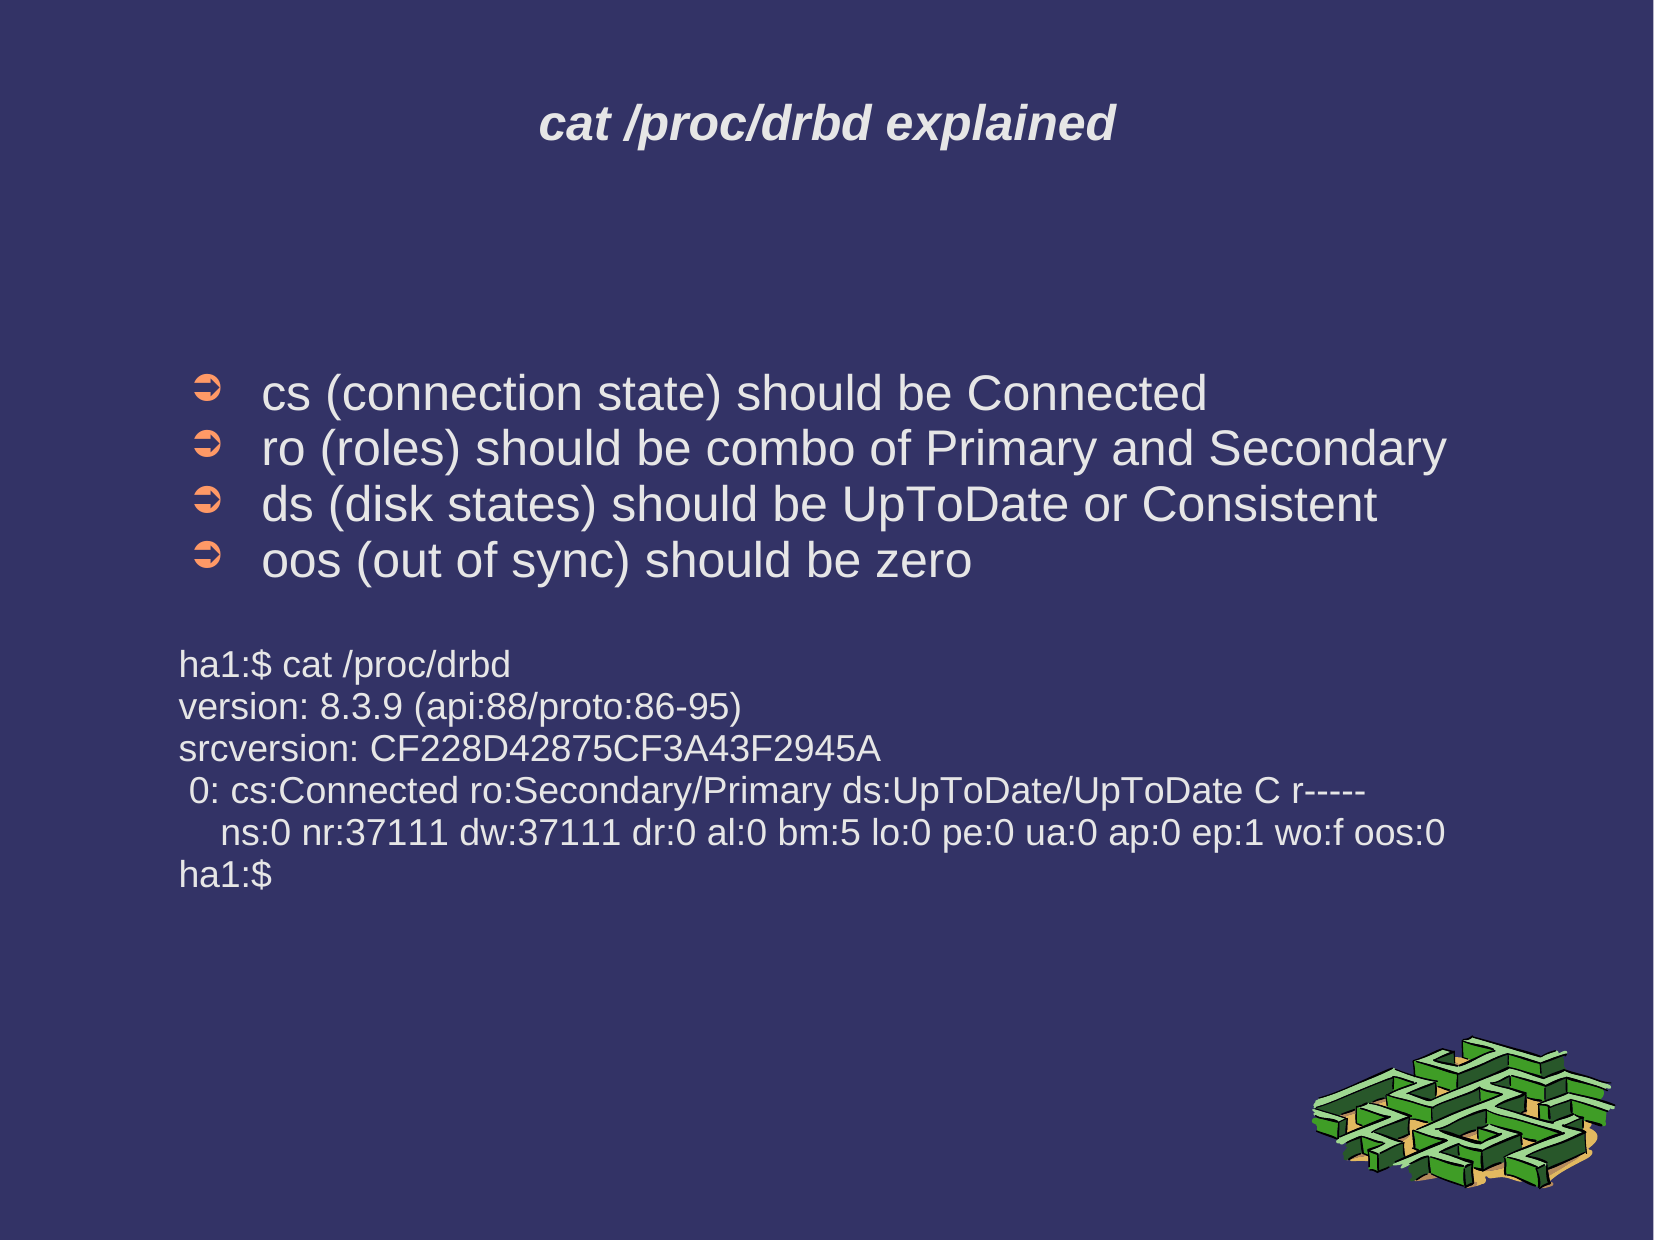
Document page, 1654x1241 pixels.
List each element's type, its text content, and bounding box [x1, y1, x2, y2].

list cs (connection state) should be Connected ro (roles) should be combo of Primary and Secondary ds (disk states) should be UpToDate or Consistent oos (out of sync) should be zero ha1:$ cat /proc/drbd version: 8.3.9 (api:88/proto:86-95) srcversion: CF228D42875CF3A43F2945A 0: cs:Connected ro:Secondary/Primary ds:UpToDate/UpToDate C r----- ns:0 nr:37111 dw:37111 dr:0 al:0 bm:5 lo:0 pe:0 ua:0 ap:0 ep:1 wo:f oos:0 ha1:$ [178, 364, 1570, 1085]
title cat /proc/drbd explained [121, 19, 1534, 227]
